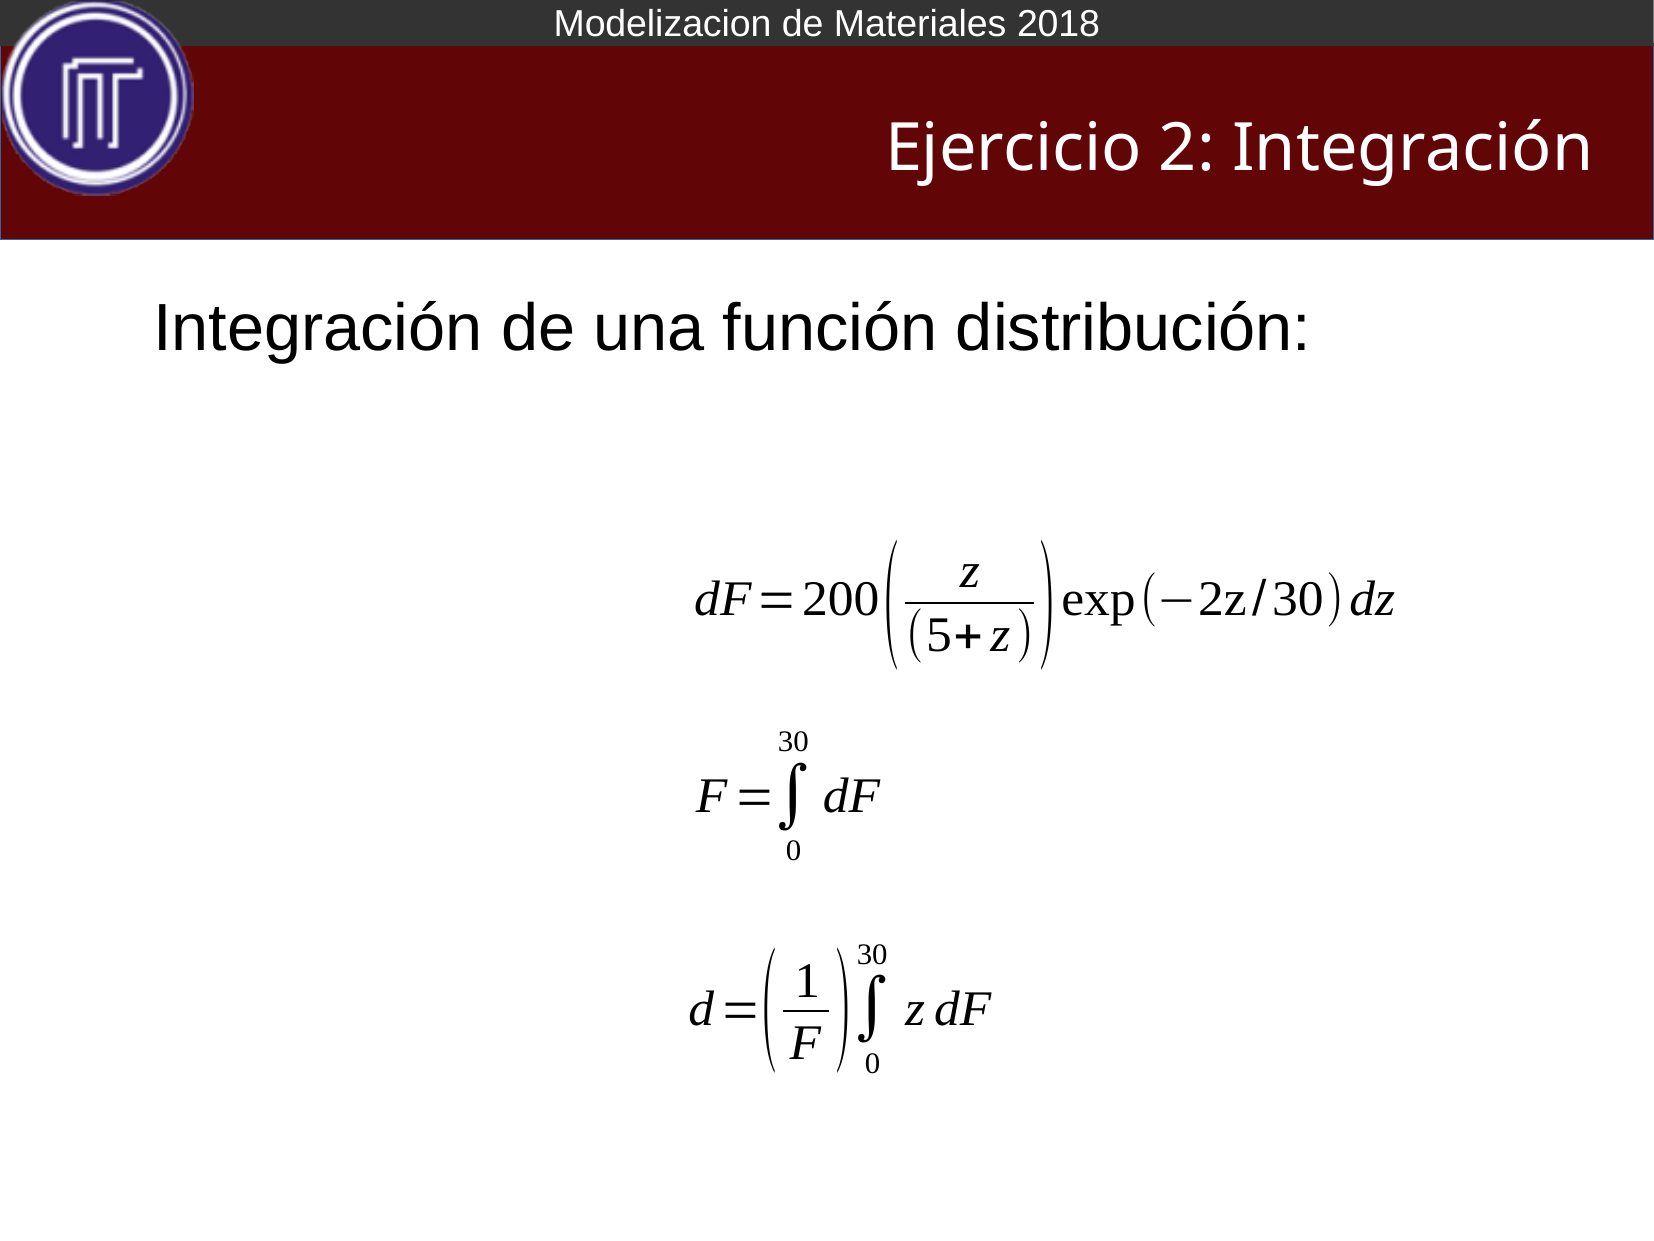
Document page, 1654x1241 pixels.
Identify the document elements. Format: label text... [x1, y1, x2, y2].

chart [686, 536, 1404, 673]
title Ejercicio 2: Integración [41, 70, 1654, 218]
chart [686, 725, 893, 867]
list Integración de una función distribución: [82, 290, 1571, 397]
picture [0, 0, 194, 196]
chart [680, 938, 1003, 1080]
